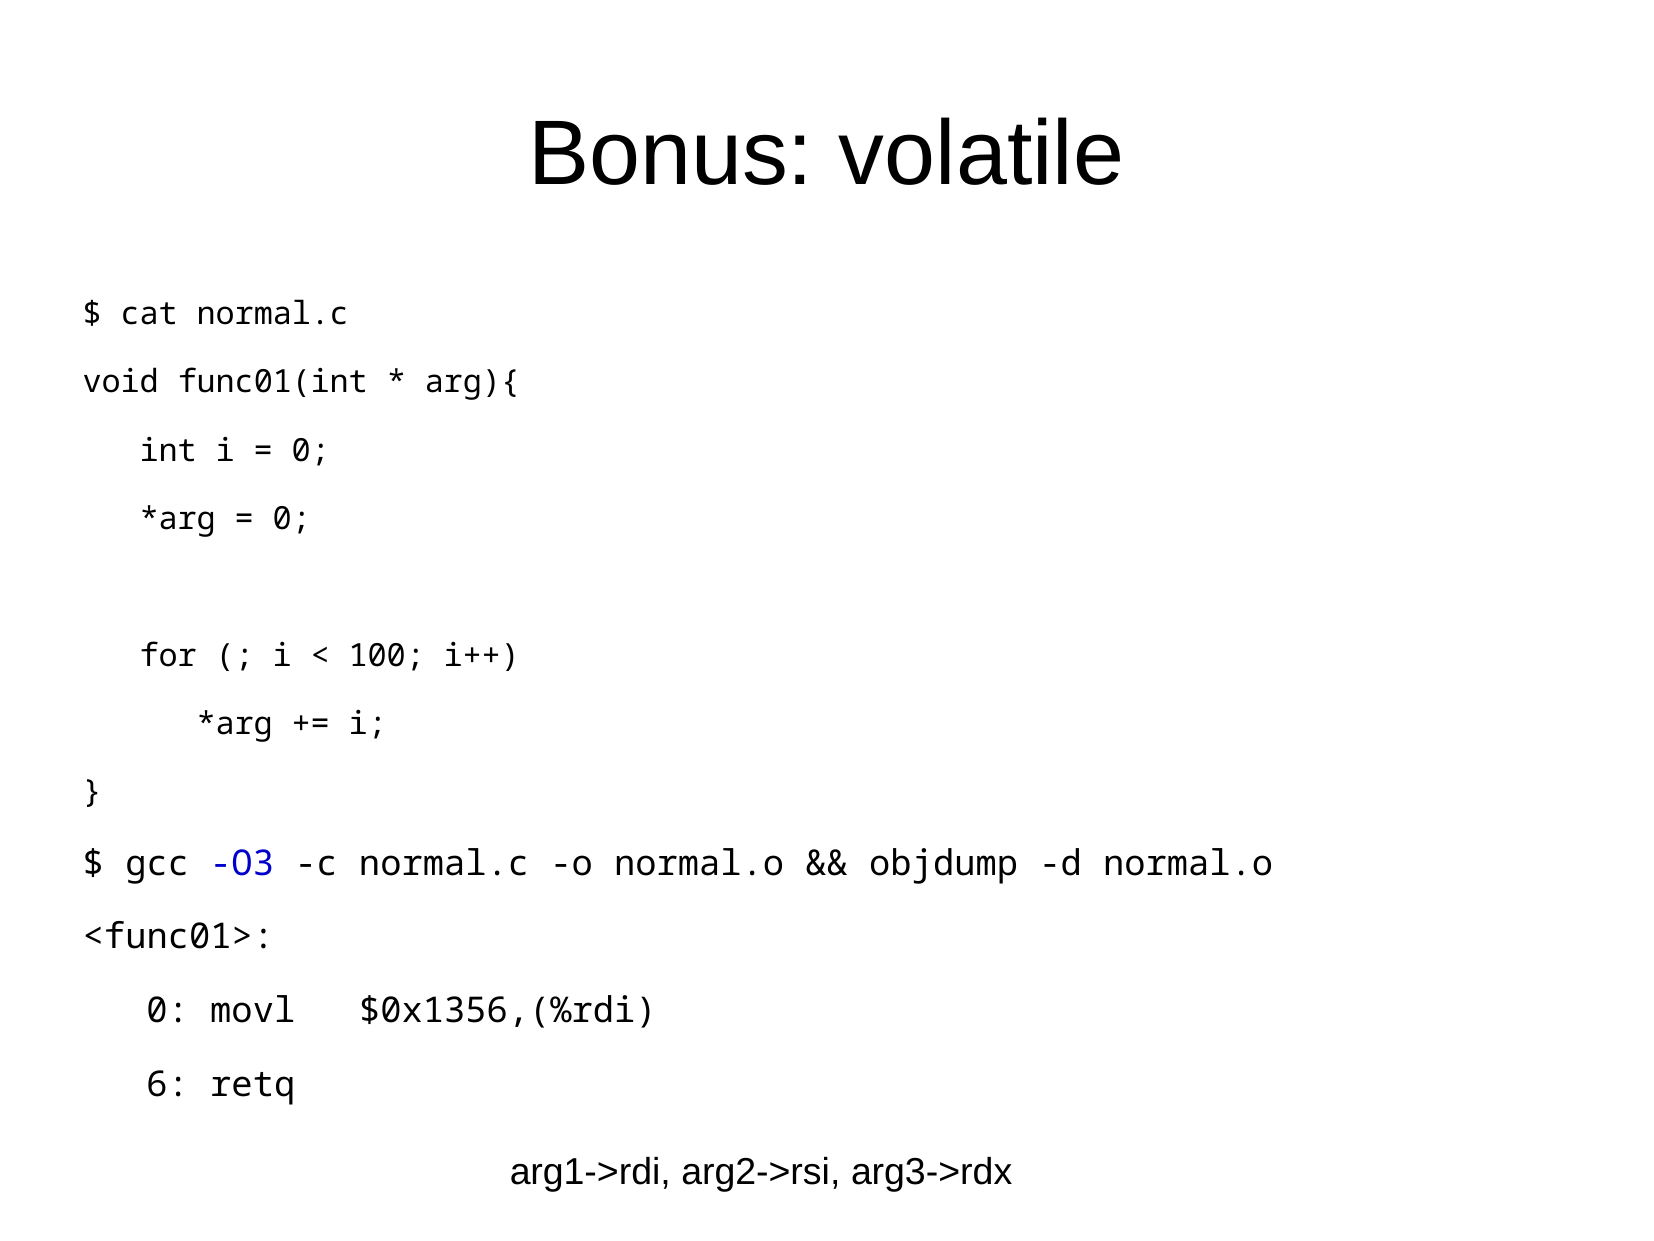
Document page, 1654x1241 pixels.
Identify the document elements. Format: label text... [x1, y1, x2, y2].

list $ cat normal.c void func01(int * arg){ int i = 0; *arg = 0; for (; i < 100; i++) *arg += i; } $ gcc -O3 -c normal.c -o normal.o && objdump -d normal.o <func01>: 0: movl $0x1356,(%rdi) 6: retq [82, 290, 1571, 1111]
text_box arg1->rdi, arg2->rsi, arg3->rdx [495, 1143, 1028, 1201]
title Bonus: volatile [82, 49, 1571, 257]
